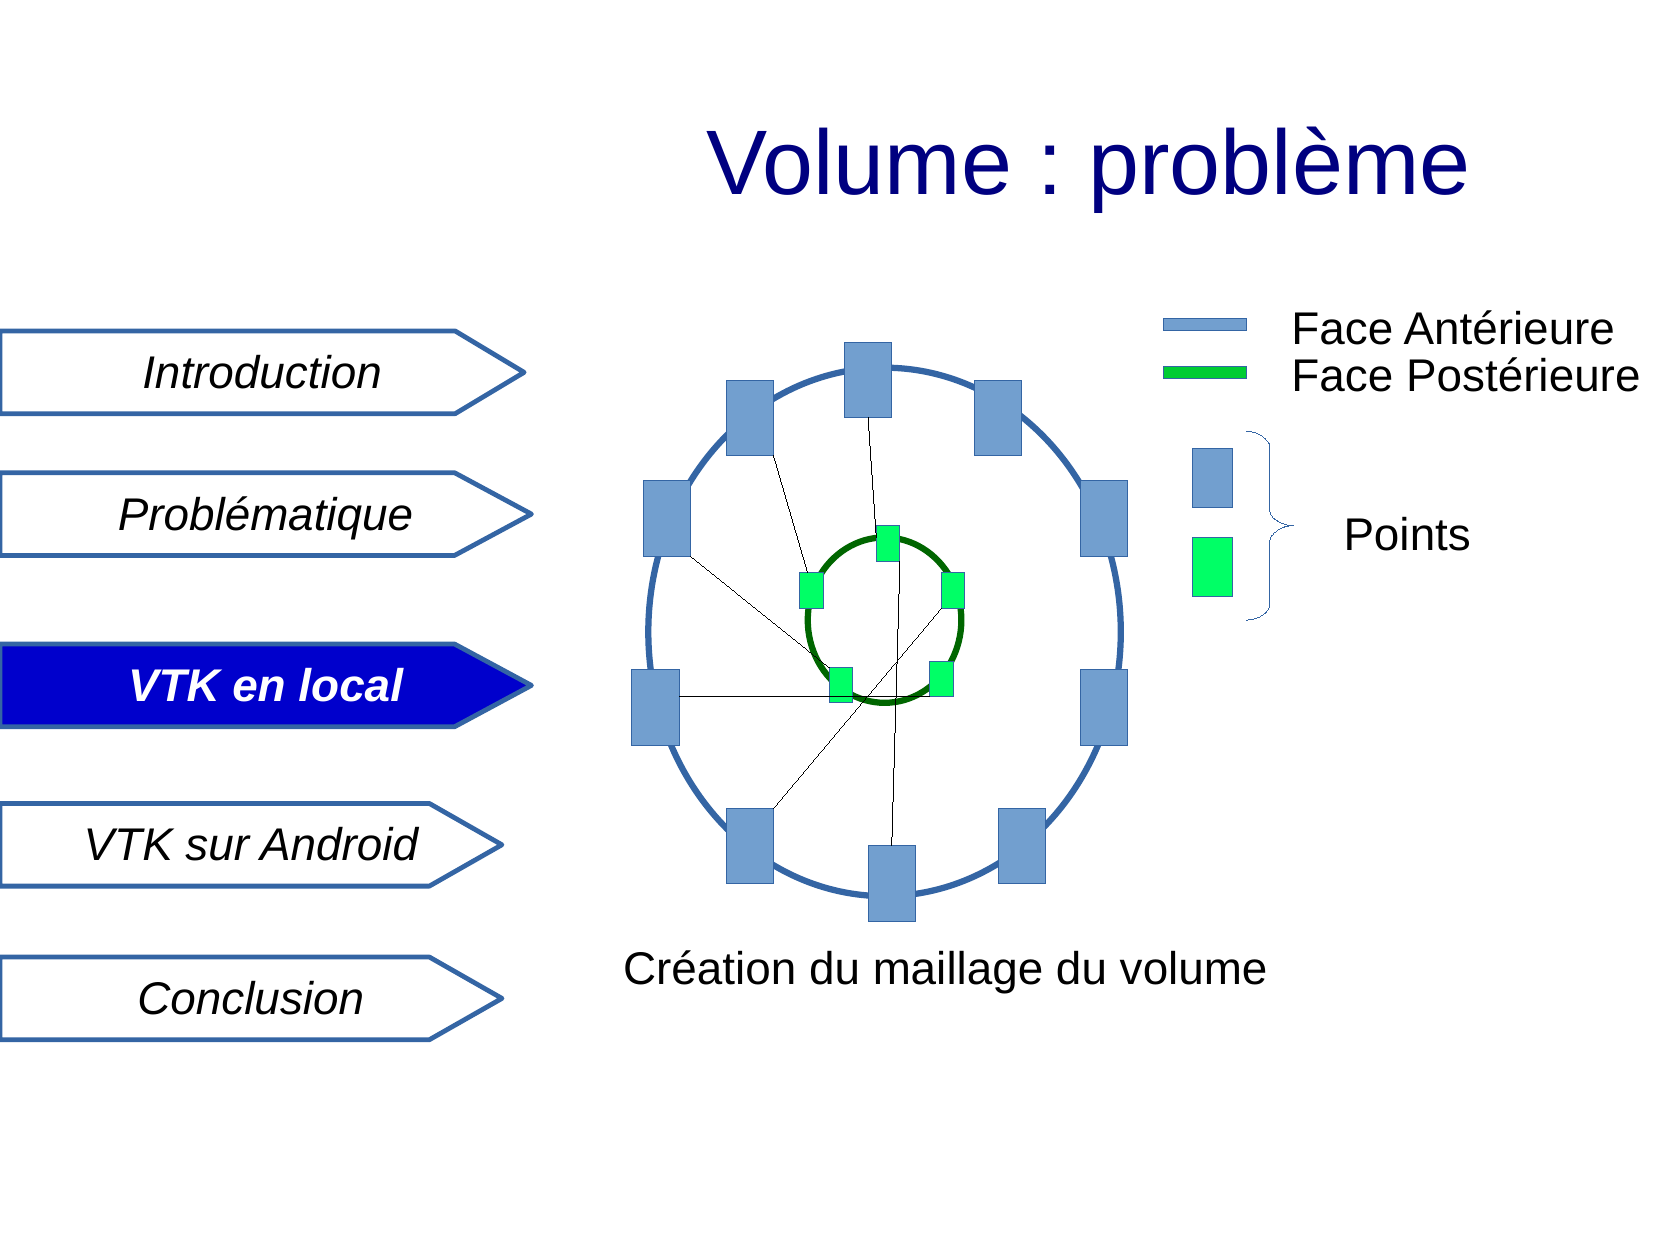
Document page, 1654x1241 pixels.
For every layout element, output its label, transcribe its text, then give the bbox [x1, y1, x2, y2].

text_box [1192, 537, 1233, 597]
text_box VTK sur Android [0, 803, 502, 887]
text_box Face Postérieure [1276, 342, 1654, 409]
text_box [1163, 318, 1247, 331]
text_box Face Antérieure [1276, 295, 1630, 342]
text_box Introduction [0, 331, 525, 414]
text_box [631, 342, 1128, 922]
text_box [1163, 366, 1247, 379]
text_box Création du maillage du volume [608, 935, 1283, 1002]
text_box Problématique [0, 472, 532, 556]
text_box [1192, 448, 1233, 508]
text_box Points [1328, 501, 1486, 569]
title Volume : problème [524, 59, 1654, 267]
text_box VTK en local [0, 644, 532, 727]
text_box Conclusion [0, 957, 502, 1040]
